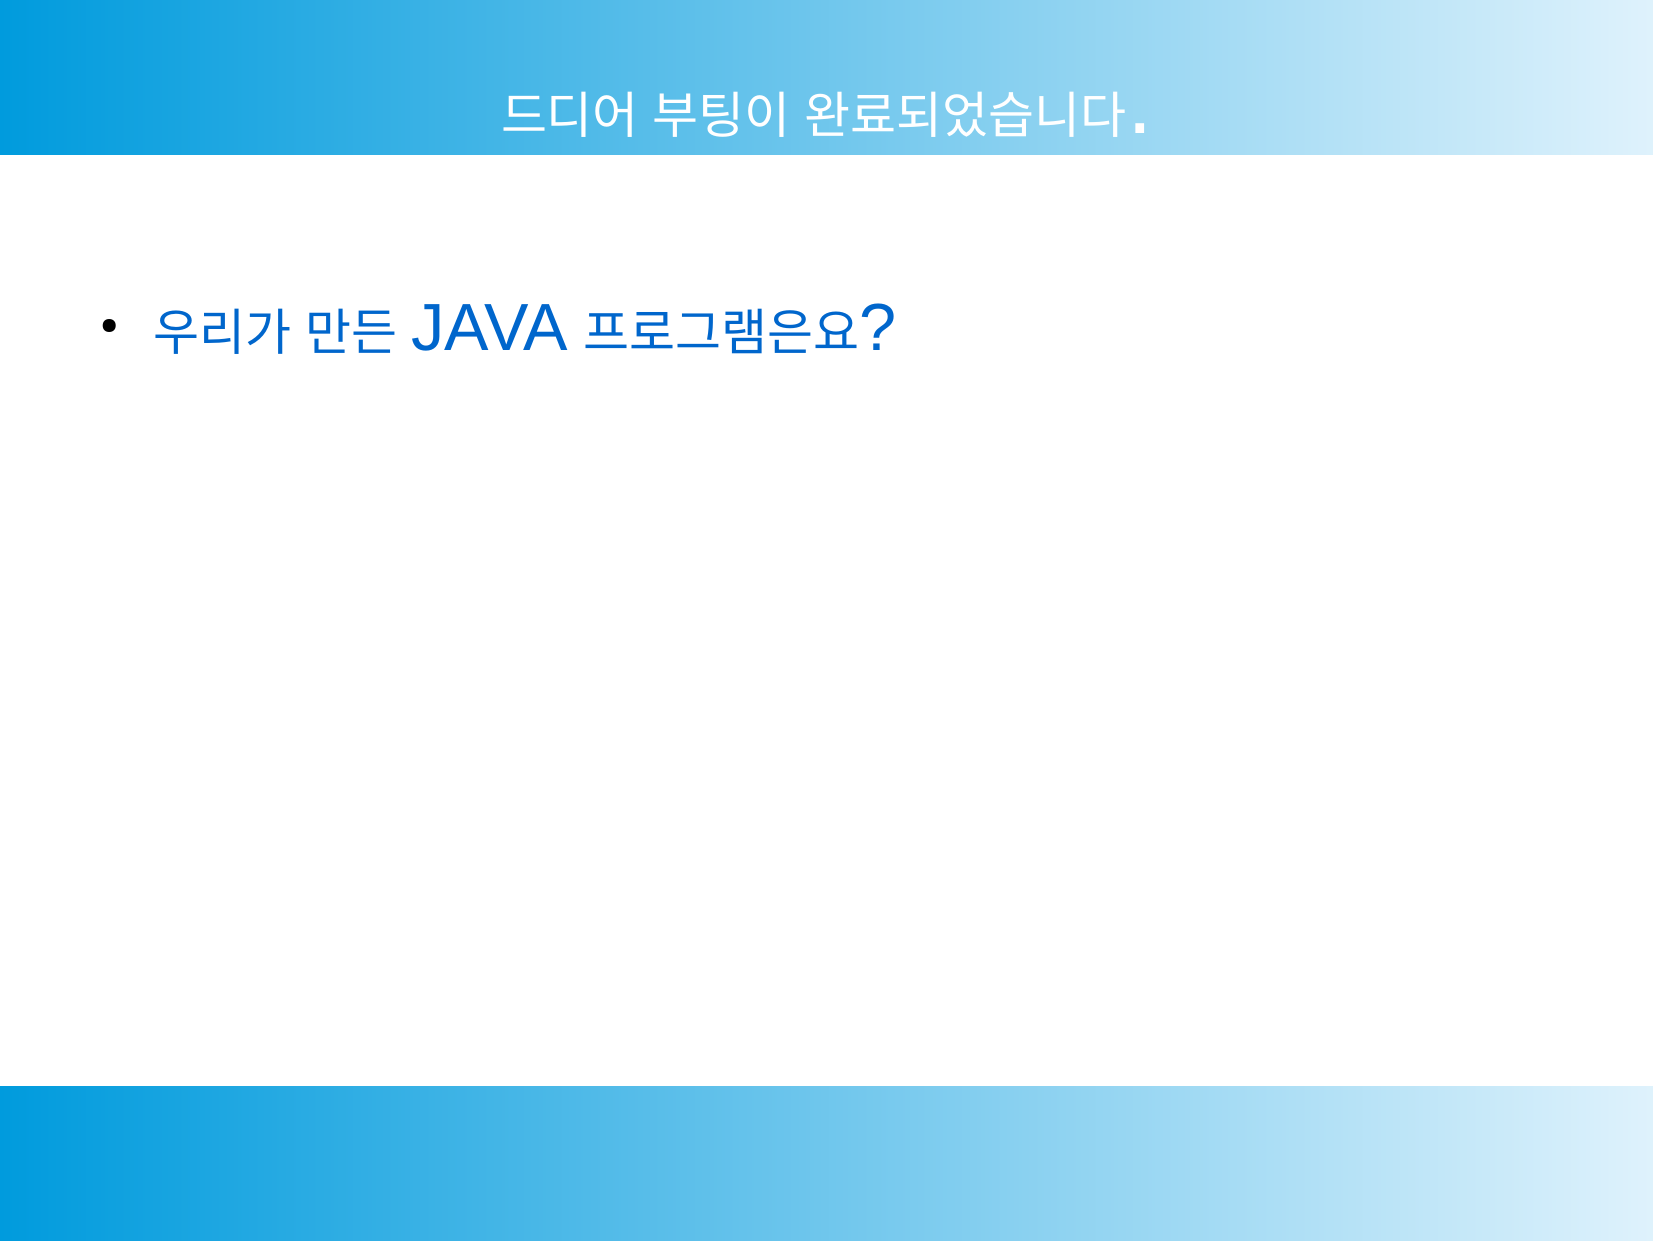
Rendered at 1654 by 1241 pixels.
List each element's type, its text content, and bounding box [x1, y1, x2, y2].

list 우리가 만든 JAVA 프로그램은요? [82, 290, 1571, 1010]
title 드디어 부팅이 완료되었습니다. [82, 49, 1571, 155]
